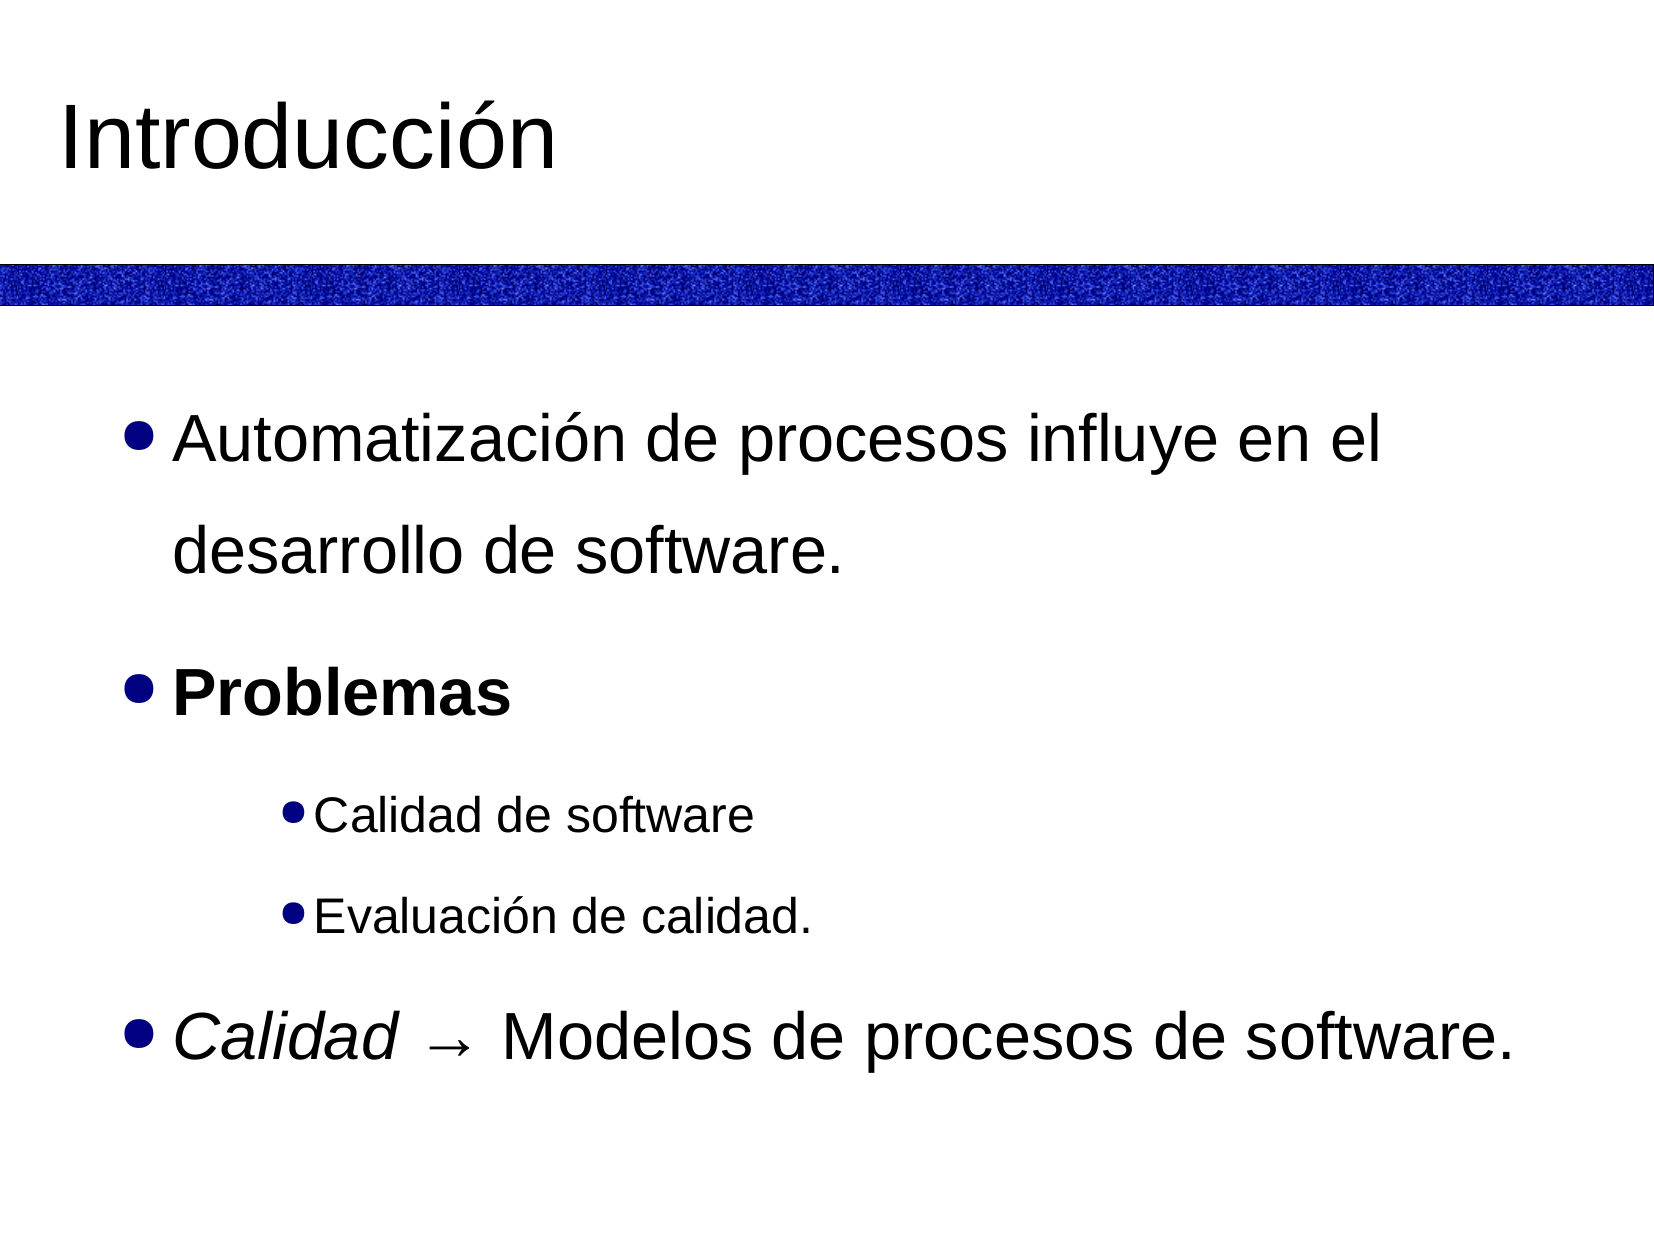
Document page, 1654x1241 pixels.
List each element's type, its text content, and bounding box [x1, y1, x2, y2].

title Introducción [58, 21, 1595, 253]
picture [0, 265, 1653, 305]
list Automatización de procesos influye en el desarrollo de software. Problemas Calidad de software Evaluación de calidad. Calidad → Modelos de procesos de software. [101, 363, 1549, 1131]
